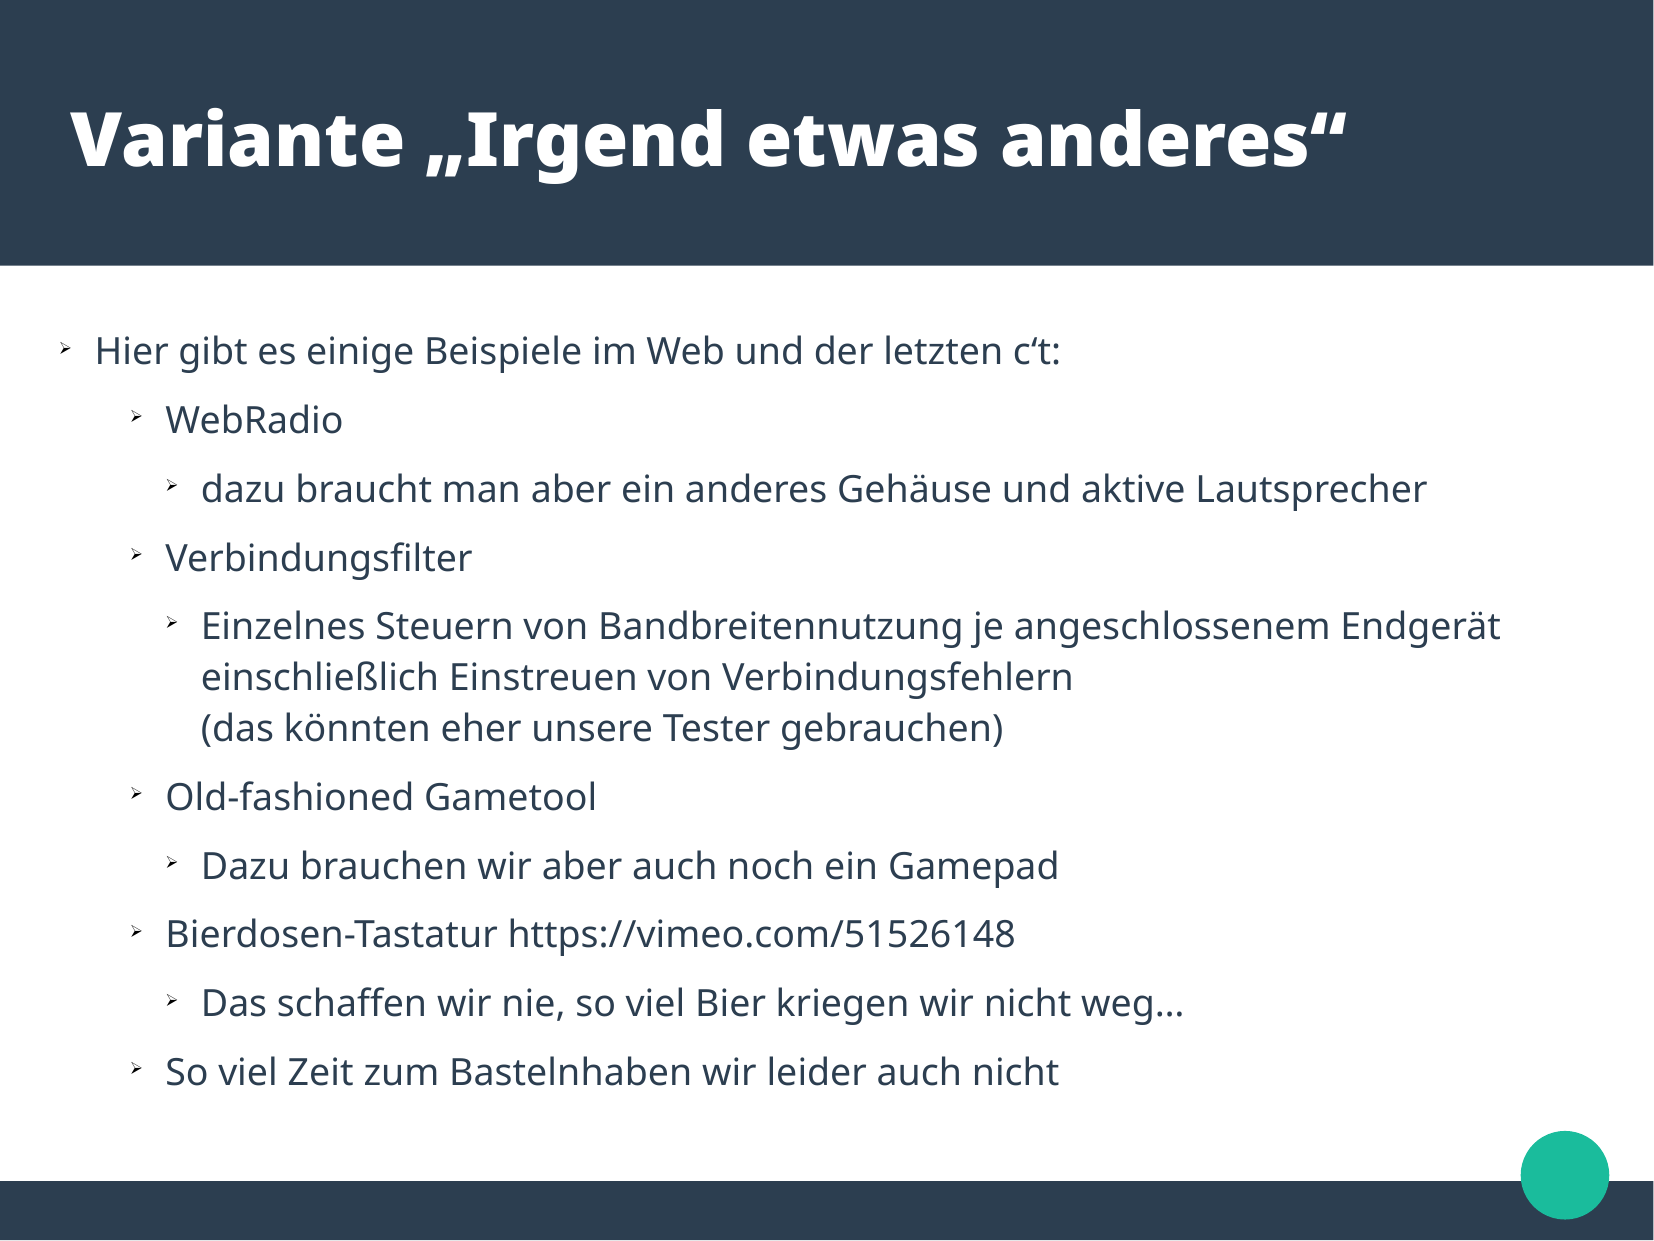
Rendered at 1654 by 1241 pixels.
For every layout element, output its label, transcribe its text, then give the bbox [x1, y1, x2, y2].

subtitle Hier gibt es einige Beispiele im Web und der letzten c‘t: WebRadio dazu braucht man aber ein anderes Gehäuse und aktive Lautsprecher Verbindungsfilter Einzelnes Steuern von Bandbreitennutzung je angeschlossenem Endgerät einschließlich Einstreuen von Verbindungsfehlern (das könnten eher unsere Tester gebrauchen) Old-fashioned Gametool Dazu brauchen wir aber auch noch ein Gamepad Bierdosen-Tastatur https://vimeo.com/51526148 Das schaffen wir nie, so viel Bier kriegen wir nicht weg… So viel Zeit zum Bastelnhaben wir leider auch nicht [59, 324, 1595, 1152]
title Variante „Irgend etwas anderes“ [70, 66, 1607, 209]
